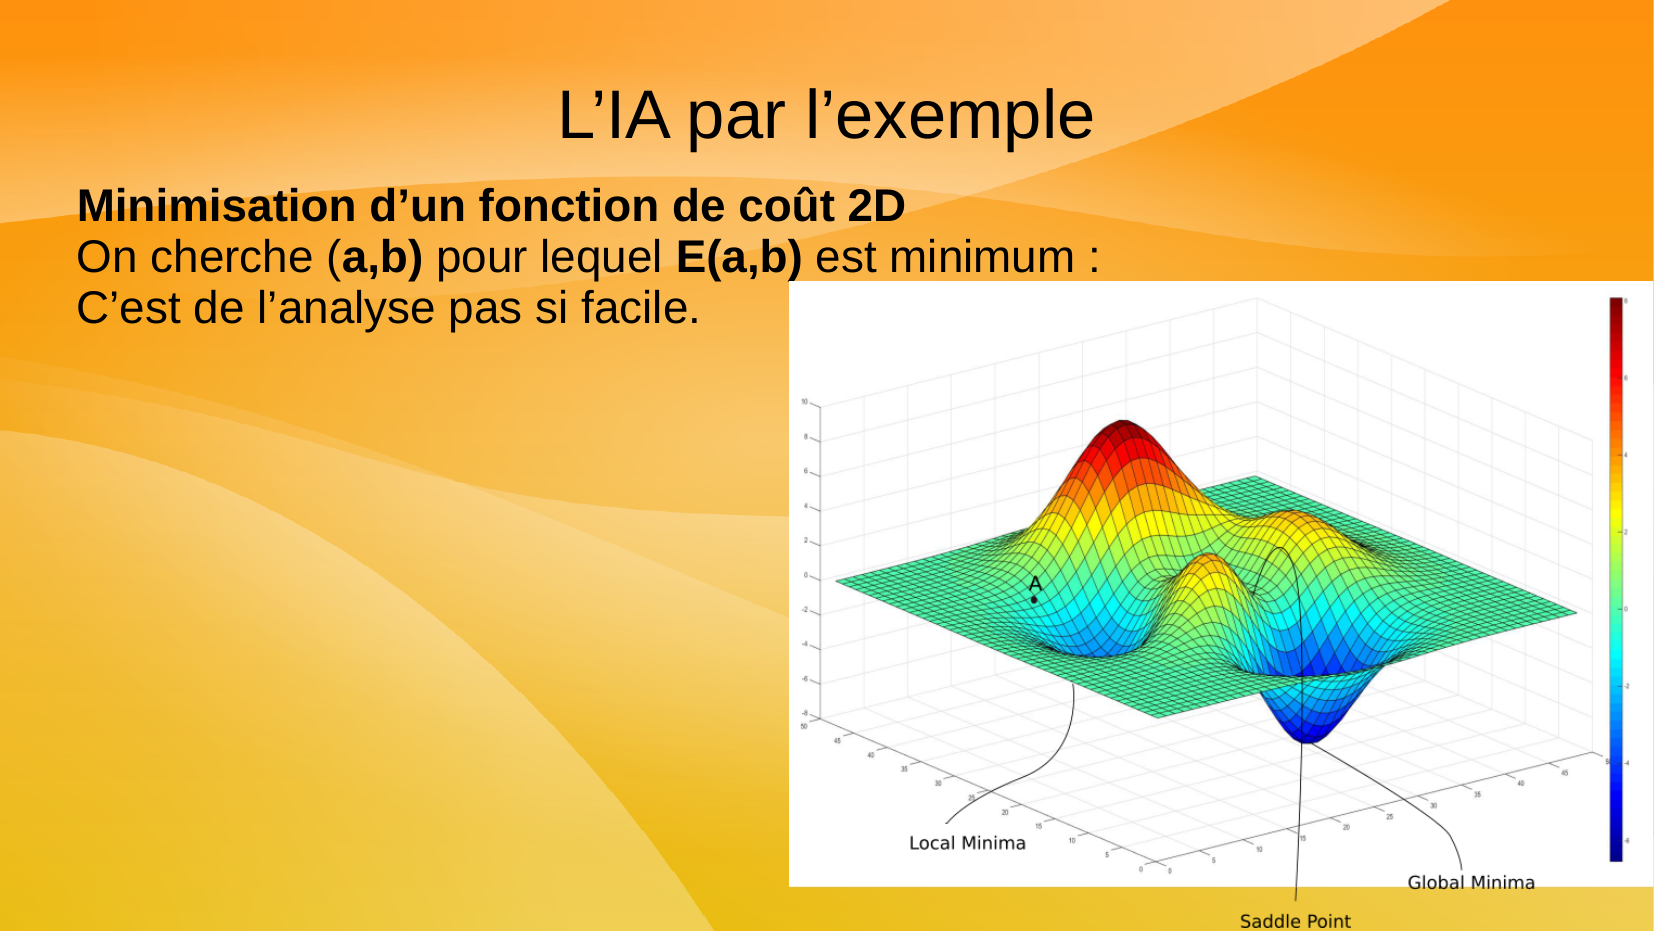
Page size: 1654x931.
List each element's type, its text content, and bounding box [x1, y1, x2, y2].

subtitle Minimisation d’un fonction de coût 2D On cherche (a,b) pour lequel E(a,b) est minimum : C’est de l’analyse pas si facile. [76, 179, 1565, 928]
title L’IA par l’exemple [82, 37, 1571, 193]
picture [0, 0, 1654, 931]
